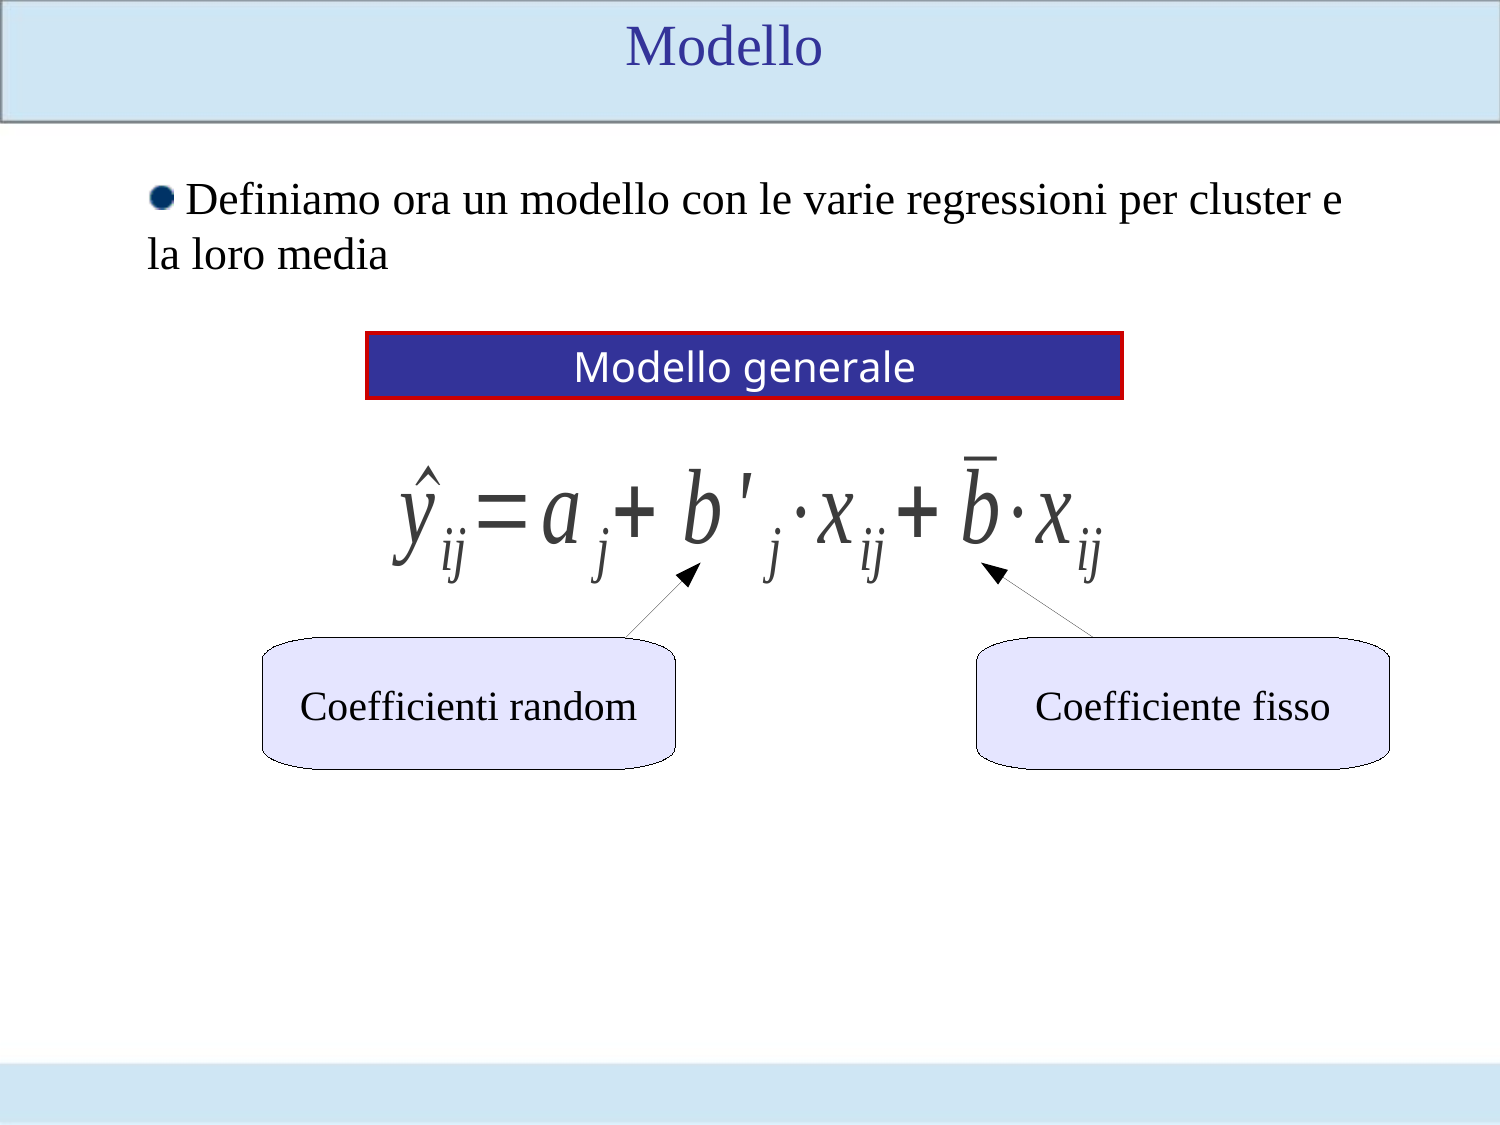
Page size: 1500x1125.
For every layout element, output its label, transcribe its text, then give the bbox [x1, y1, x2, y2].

text_box Coefficienti random [262, 637, 676, 770]
text_box Coefficiente fisso [976, 637, 1390, 770]
text_box Definiamo ora un modello con le varie regressioni per cluster e la loro media [132, 161, 1377, 287]
title Modello [49, 0, 1400, 136]
text_box Modello generale [367, 332, 1123, 399]
picture [0, 0, 1500, 1125]
chart [1000, 579, 1011, 584]
chart [369, 450, 1126, 584]
